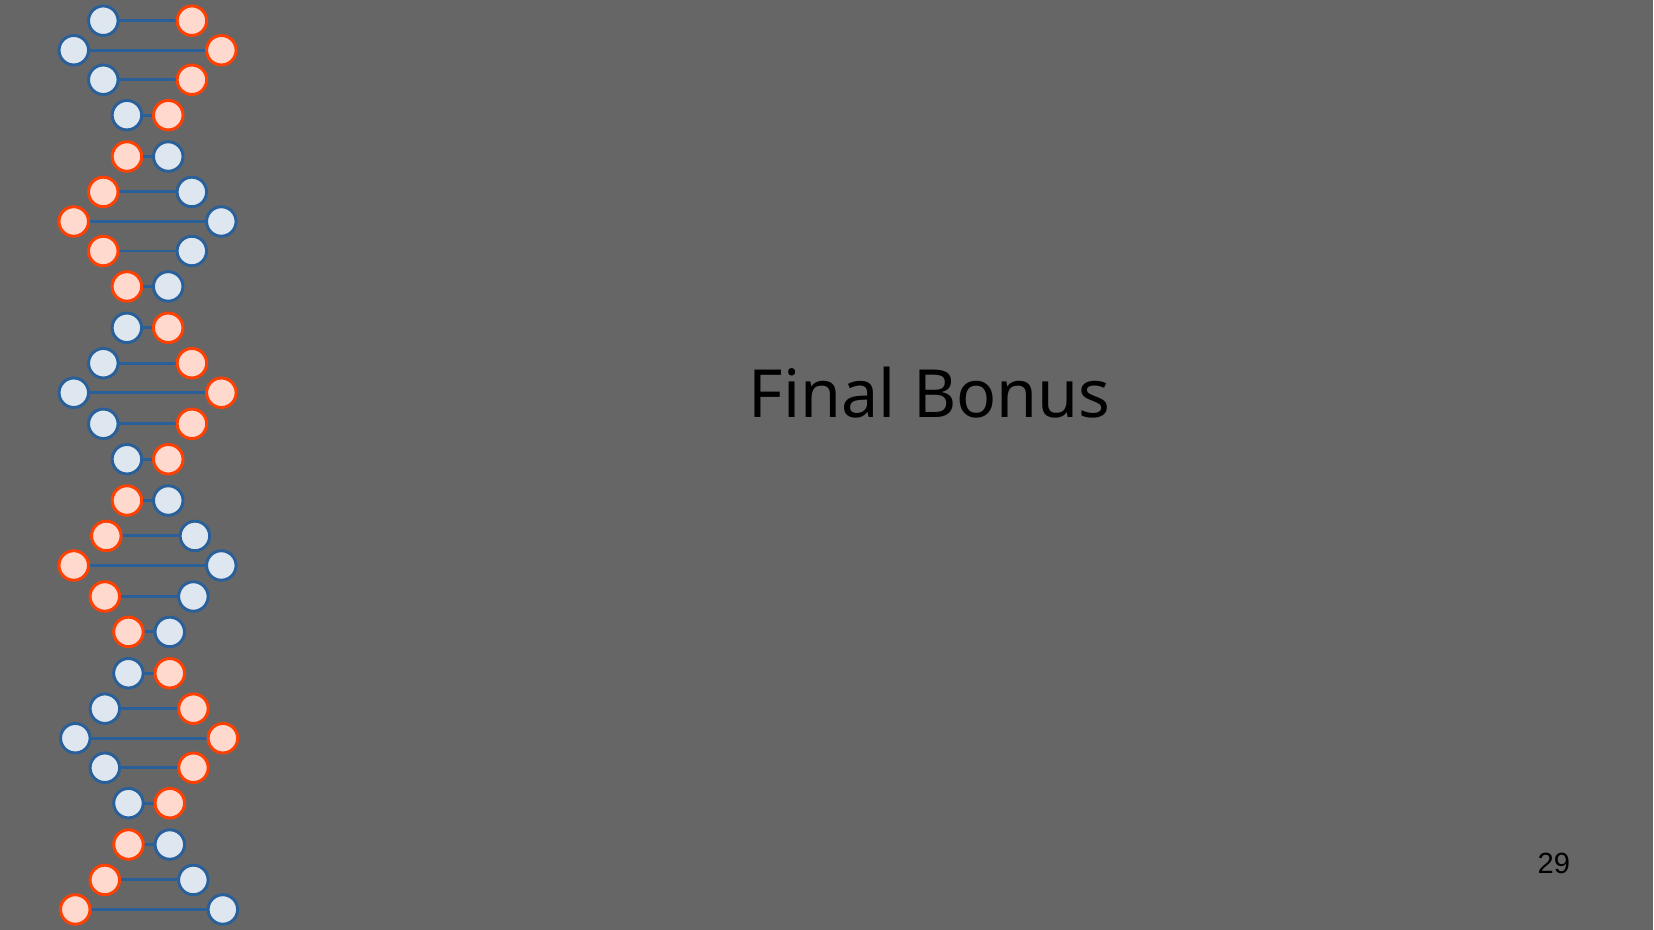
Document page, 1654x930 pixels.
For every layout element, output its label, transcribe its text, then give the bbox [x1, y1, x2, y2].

subtitle Final Bonus [265, 35, 1594, 748]
